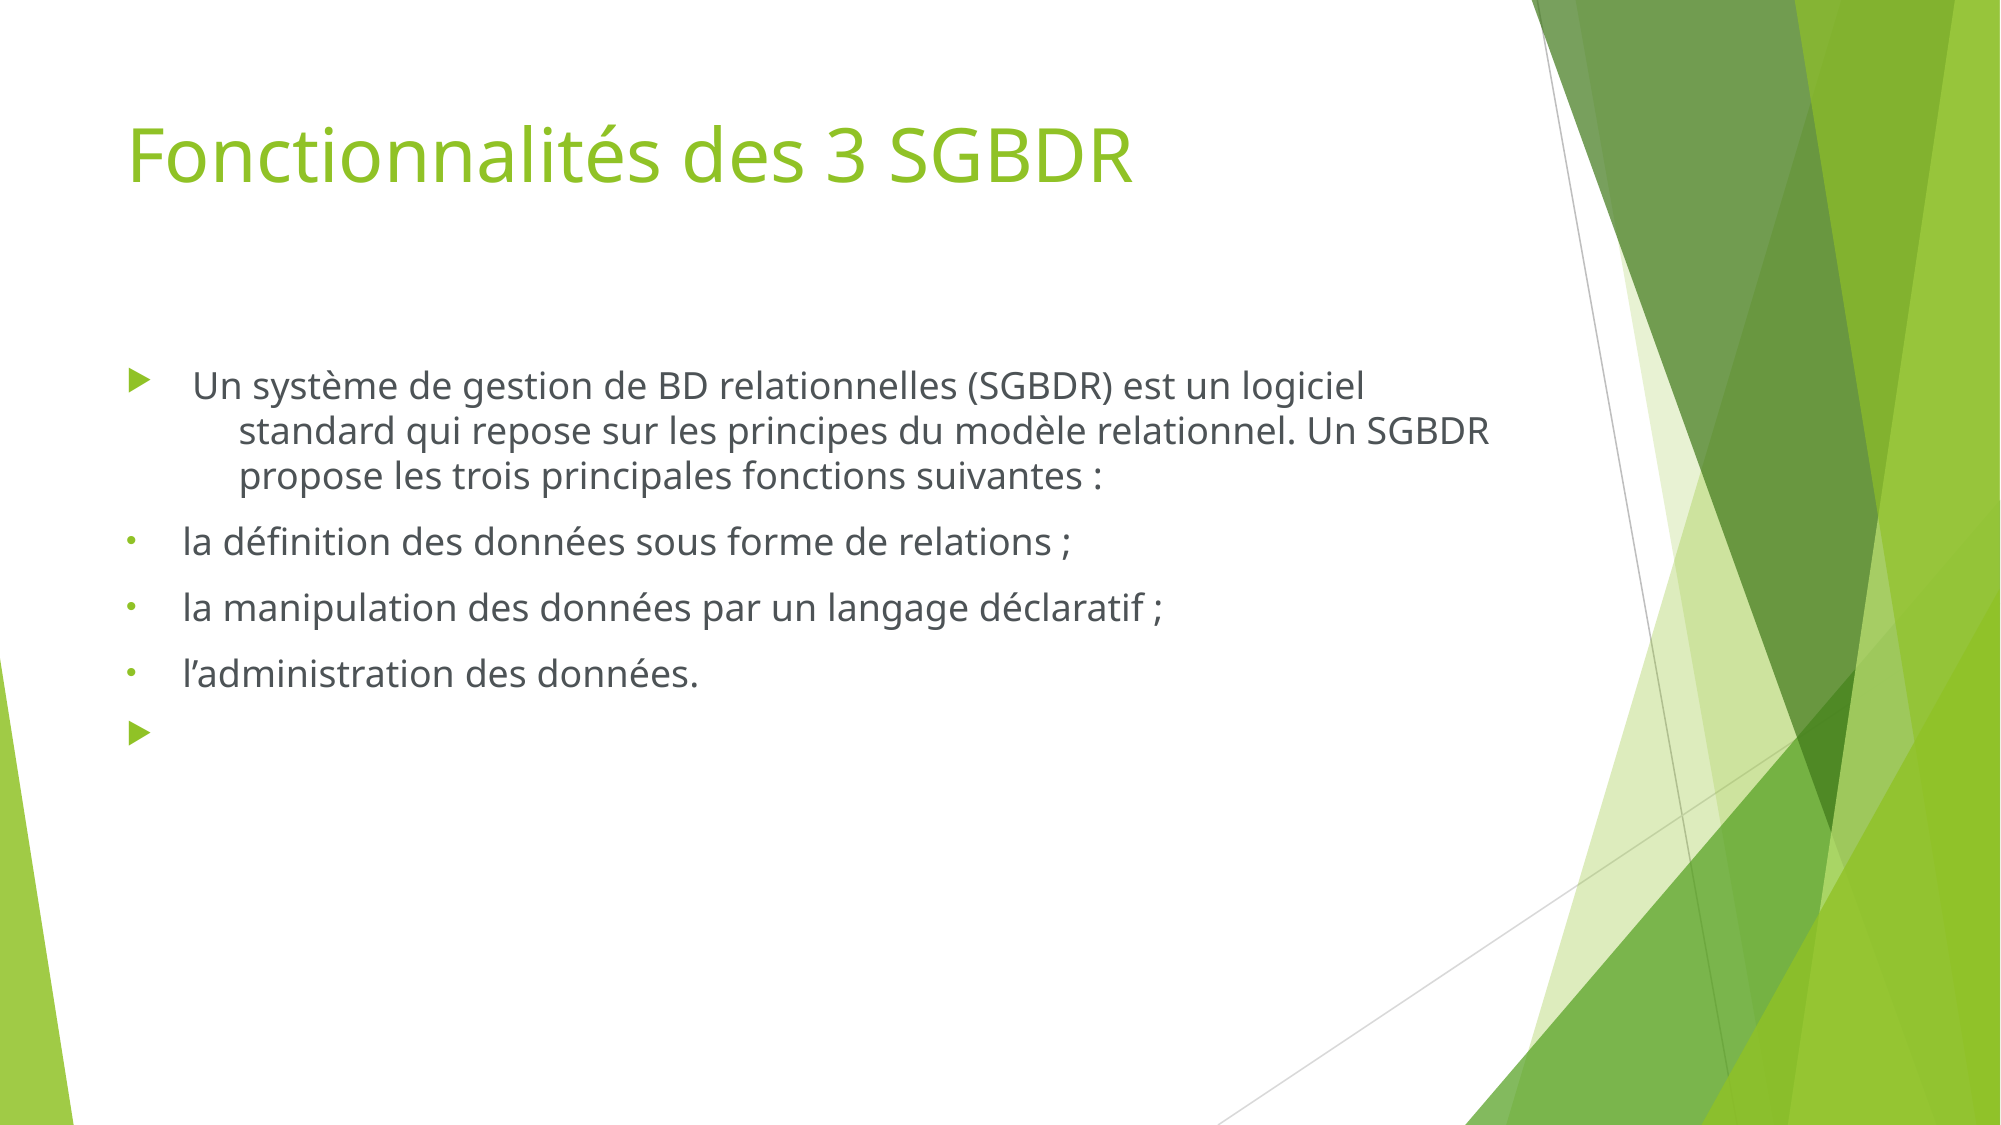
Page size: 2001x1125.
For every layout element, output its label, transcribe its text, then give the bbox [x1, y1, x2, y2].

list Un système de gestion de BD relationnelles (SGBDR) est un logiciel standard qui repose sur les principes du modèle relationnel. Un SGBDR propose les trois principales fonctions suivantes : la définition des données sous forme de relations ; la manipulation des données par un langage déclaratif ; l’administration des données. [111, 354, 1522, 992]
title Fonctionnalités des 3 SGBDR [111, 99, 1522, 317]
